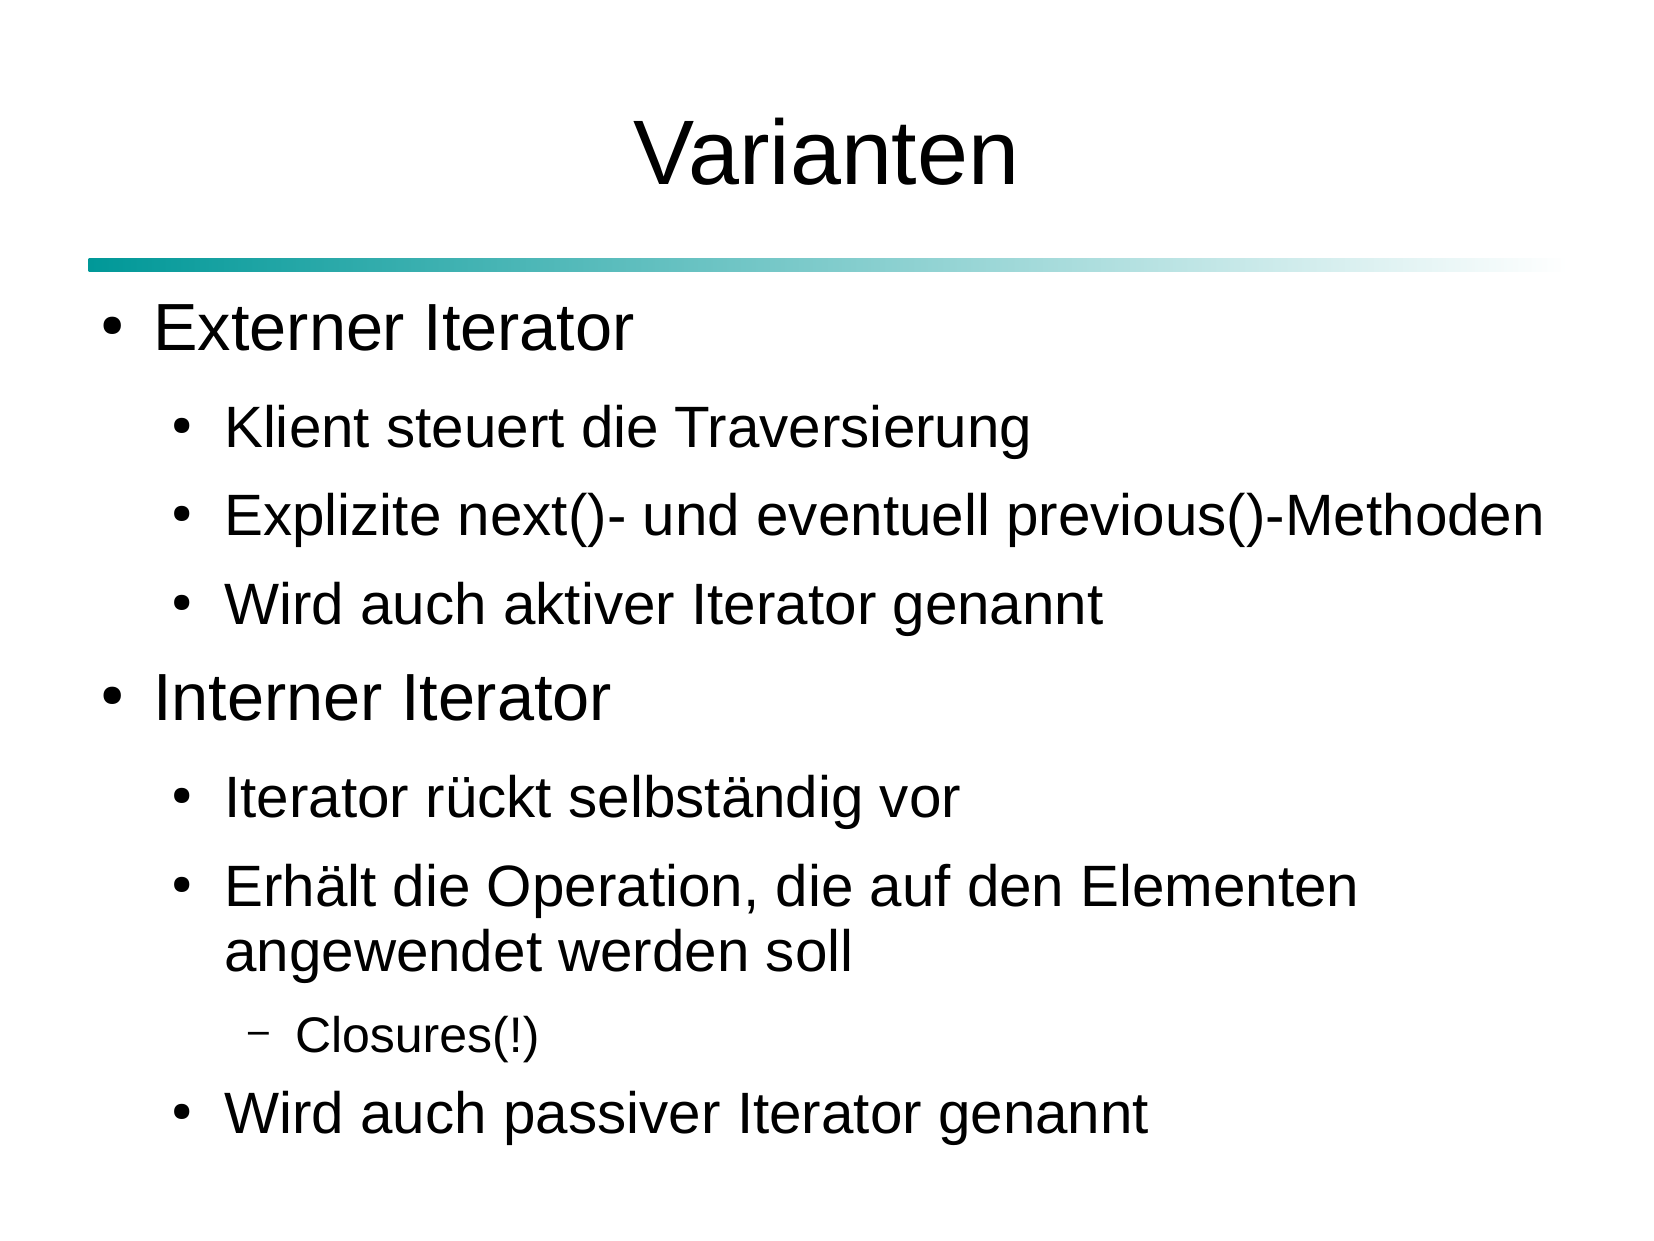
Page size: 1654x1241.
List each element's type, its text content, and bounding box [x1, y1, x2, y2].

title Varianten [82, 49, 1571, 257]
list Externer Iterator Klient steuert die Traversierung Explizite next()- und eventuell previous()-Methoden Wird auch aktiver Iterator genannt Interner Iterator Iterator rückt selbständig vor Erhält die Operation, die auf den Elementen angewendet werden soll Closures(!) Wird auch passiver Iterator genannt [82, 290, 1571, 1144]
